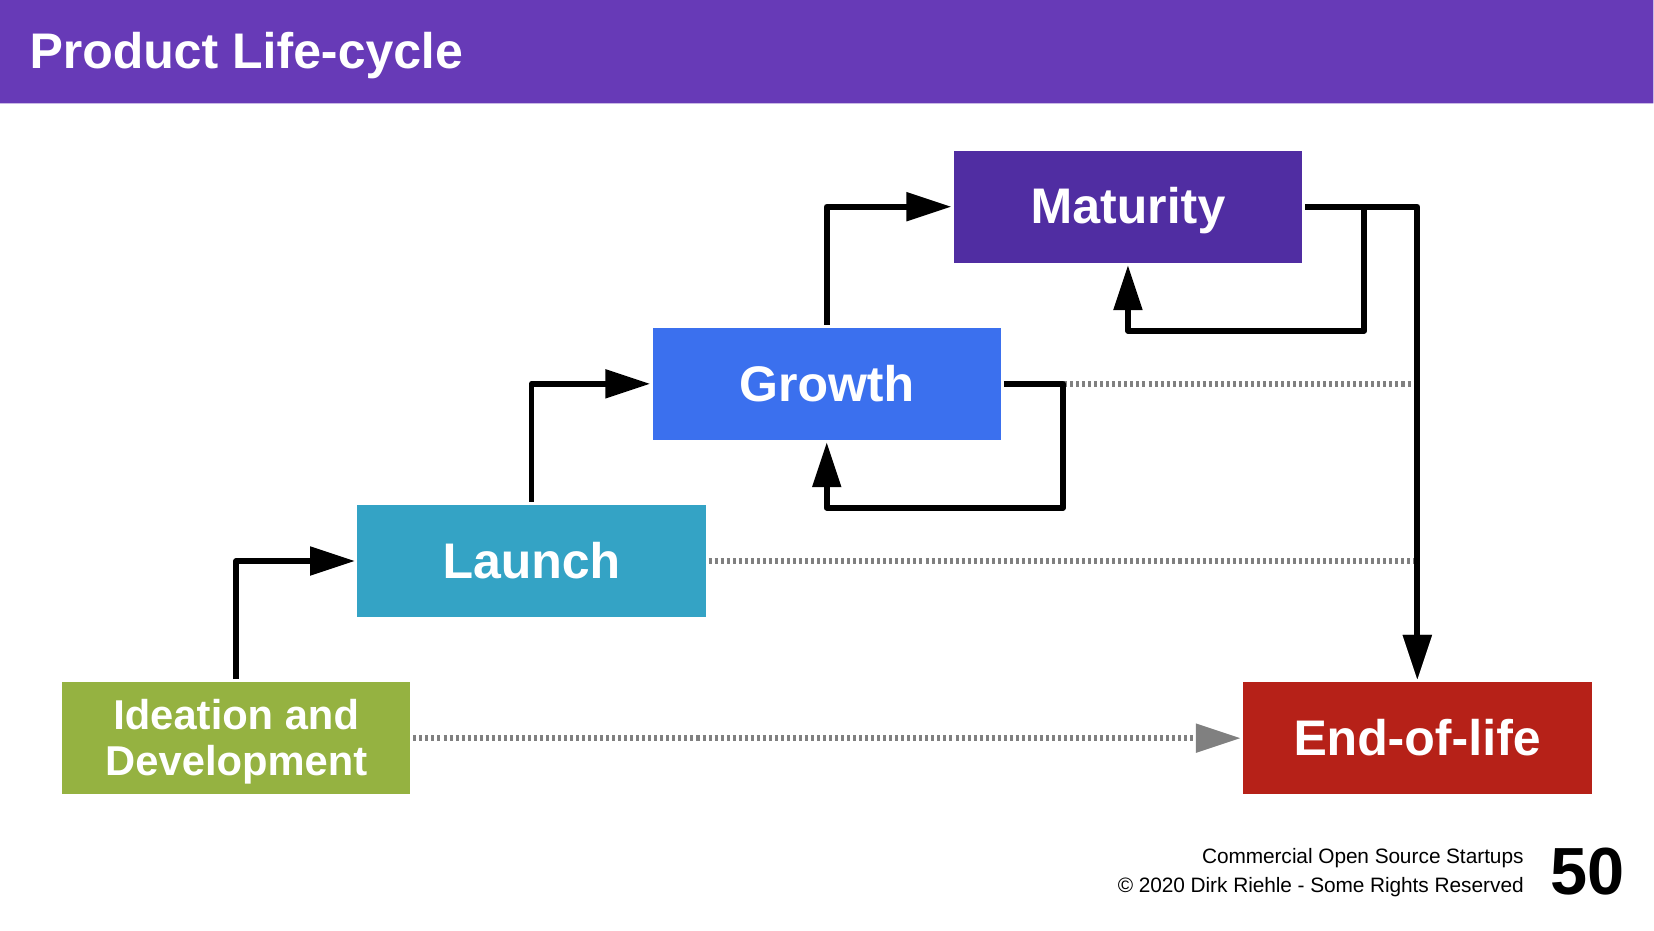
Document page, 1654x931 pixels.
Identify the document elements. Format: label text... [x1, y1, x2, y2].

text_box Growth [649, 324, 1004, 443]
text_box Ideation and Development [59, 679, 414, 798]
title Product Life-cycle [0, 0, 1654, 104]
text_box End-of-life [1240, 679, 1595, 798]
text_box Launch [354, 501, 709, 621]
text_box Maturity [950, 147, 1306, 266]
